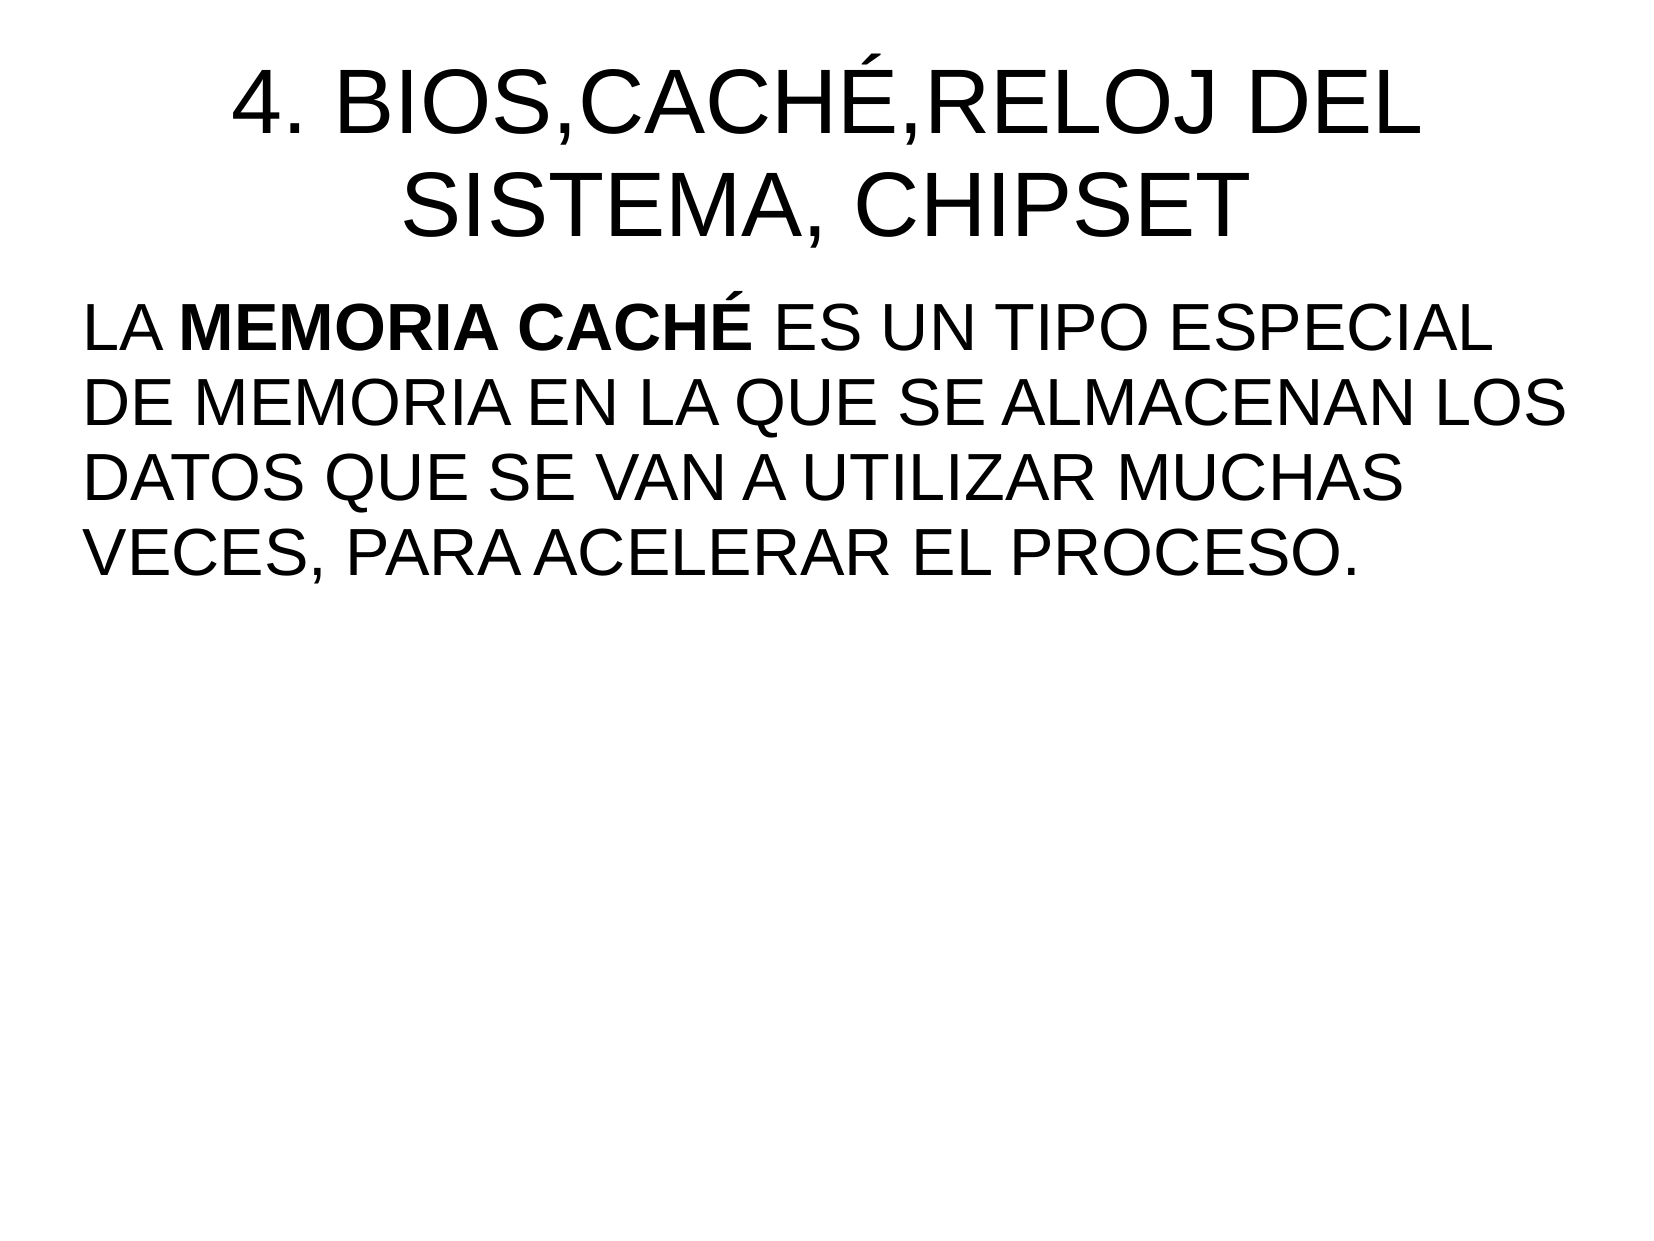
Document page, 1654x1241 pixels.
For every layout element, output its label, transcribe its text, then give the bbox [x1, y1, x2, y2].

title 4. BIOS,CACHÉ,RELOJ DEL SISTEMA, CHIPSET [82, 50, 1571, 256]
list LA MEMORIA CACHÉ ES UN TIPO ESPECIAL DE MEMORIA EN LA QUE SE ALMACENAN LOS DATOS QUE SE VAN A UTILIZAR MUCHAS VECES, PARA ACELERAR EL PROCESO. [82, 290, 1571, 1109]
